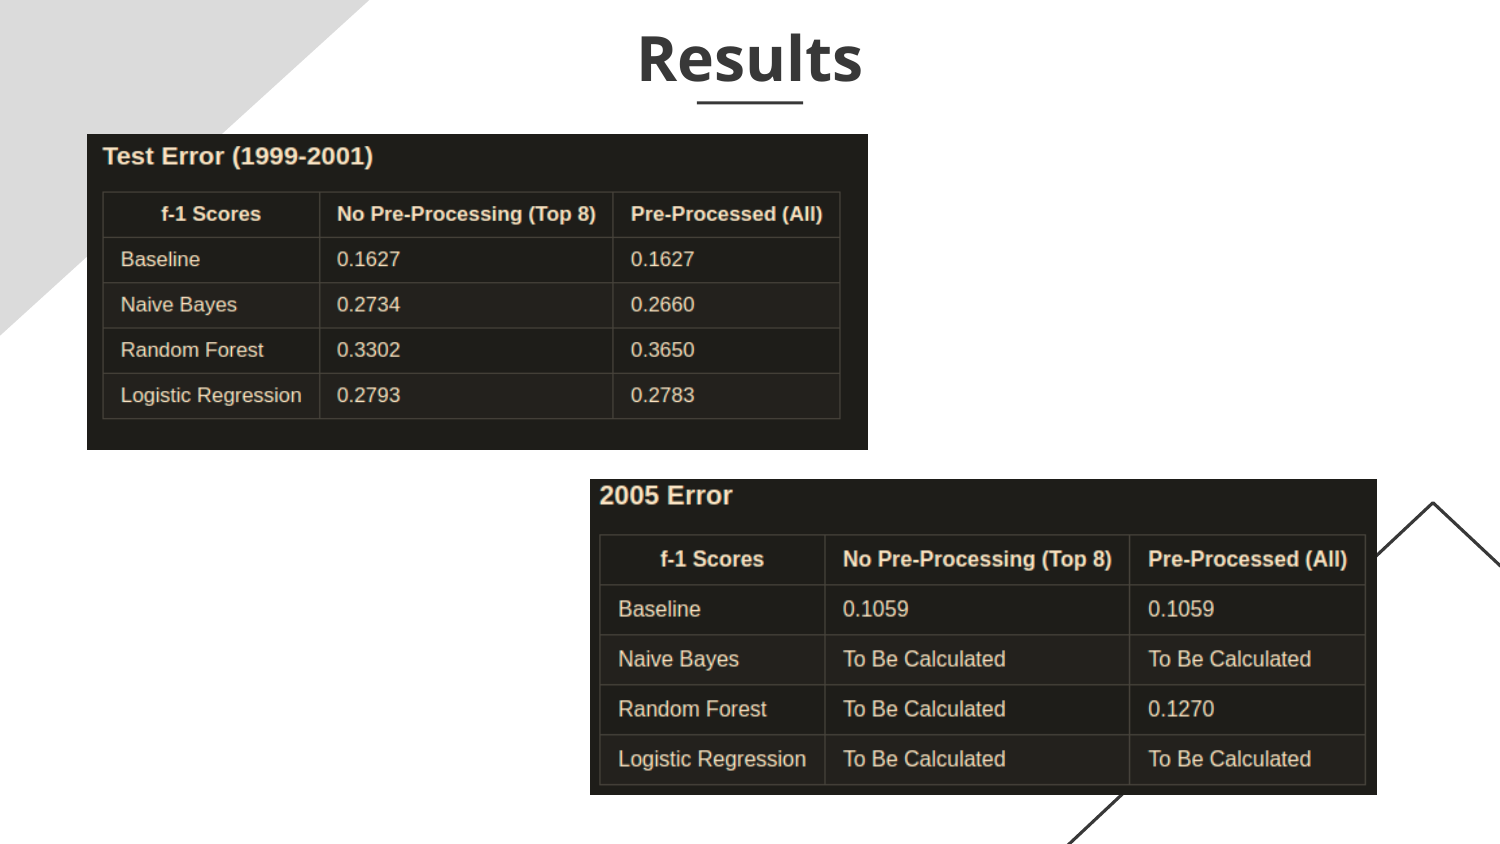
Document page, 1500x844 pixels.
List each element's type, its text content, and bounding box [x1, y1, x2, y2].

picture [590, 479, 1377, 796]
picture [87, 134, 868, 451]
title Results [323, 4, 1177, 92]
